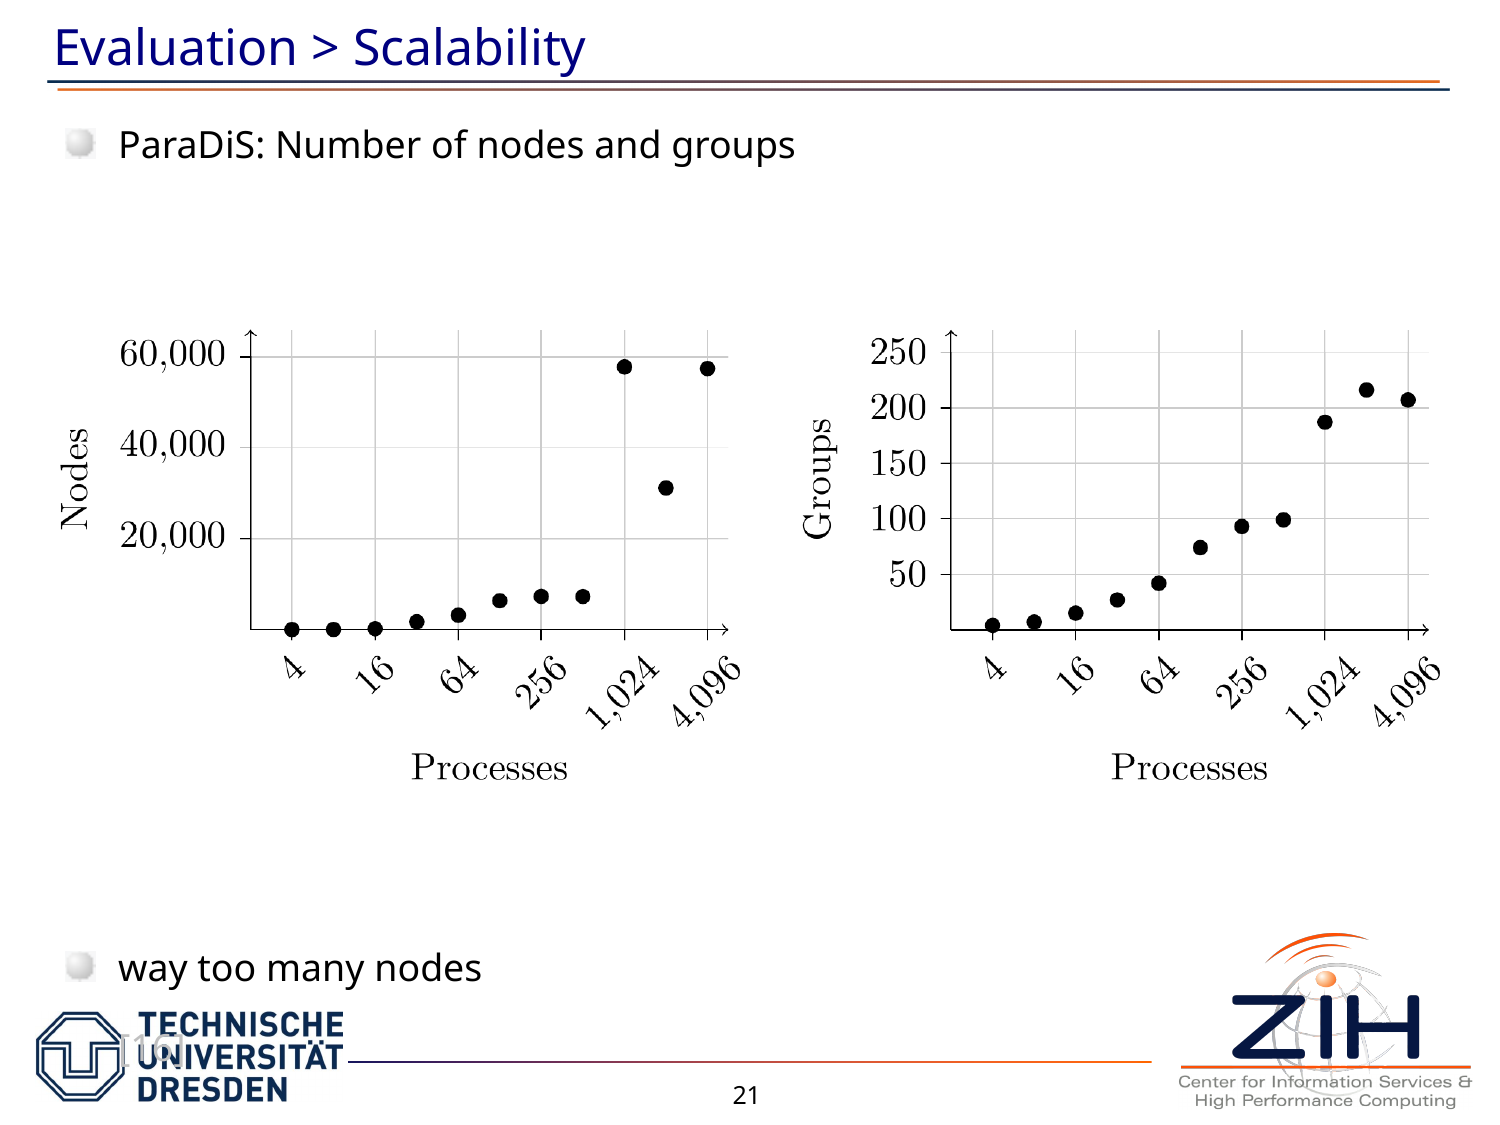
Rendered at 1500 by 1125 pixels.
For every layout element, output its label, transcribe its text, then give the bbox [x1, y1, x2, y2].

picture [1178, 933, 1473, 1110]
picture [35, 1011, 343, 1102]
list ParaDiS: Number of nodes and groups way too many nodes [16] [29, 118, 1455, 1003]
picture [47, 80, 1450, 91]
picture [60, 329, 740, 781]
picture [802, 329, 1440, 781]
title Evaluation > Scalability [53, 12, 1453, 81]
